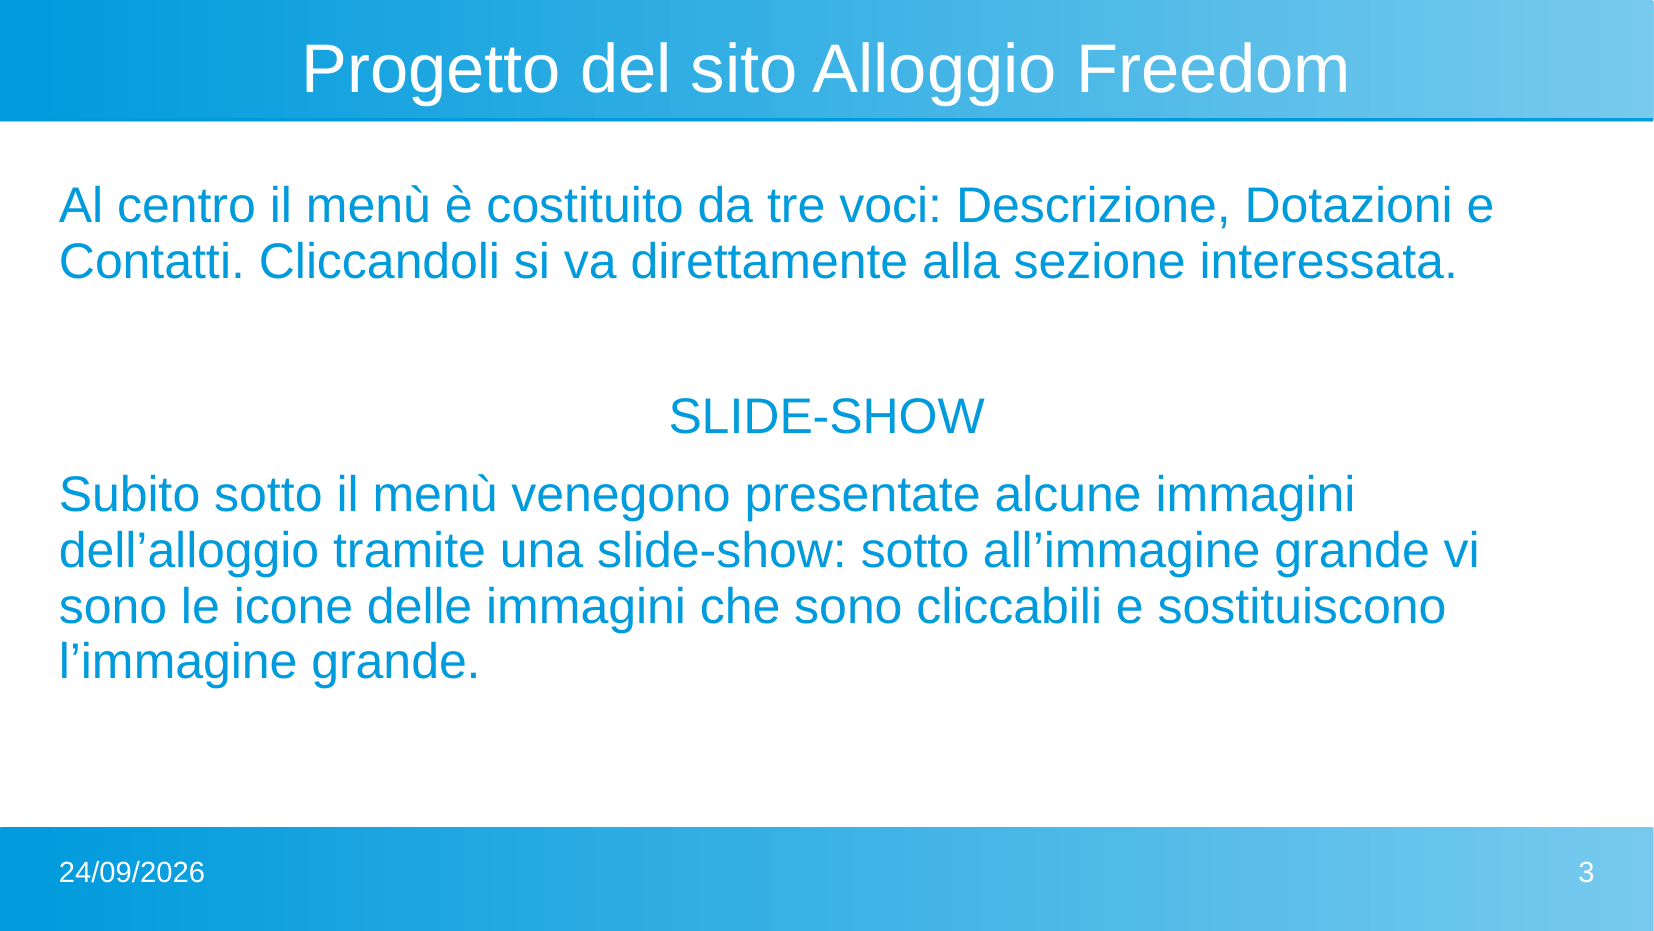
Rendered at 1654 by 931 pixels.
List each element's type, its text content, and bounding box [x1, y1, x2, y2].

list Al centro il menù è costituito da tre voci: Descrizione, Dotazioni e Contatti. Cliccandoli si va direttamente alla sezione interessata. SLIDE-SHOW Subito sotto il menù venegono presentate alcune immagini dell’alloggio tramite una slide-show: sotto all’immagine grande vi sono le icone delle immagini che sono cliccabili e sostituiscono l’immagine grande. [59, 177, 1595, 768]
title Progetto del sito Alloggio Freedom [59, 29, 1595, 108]
